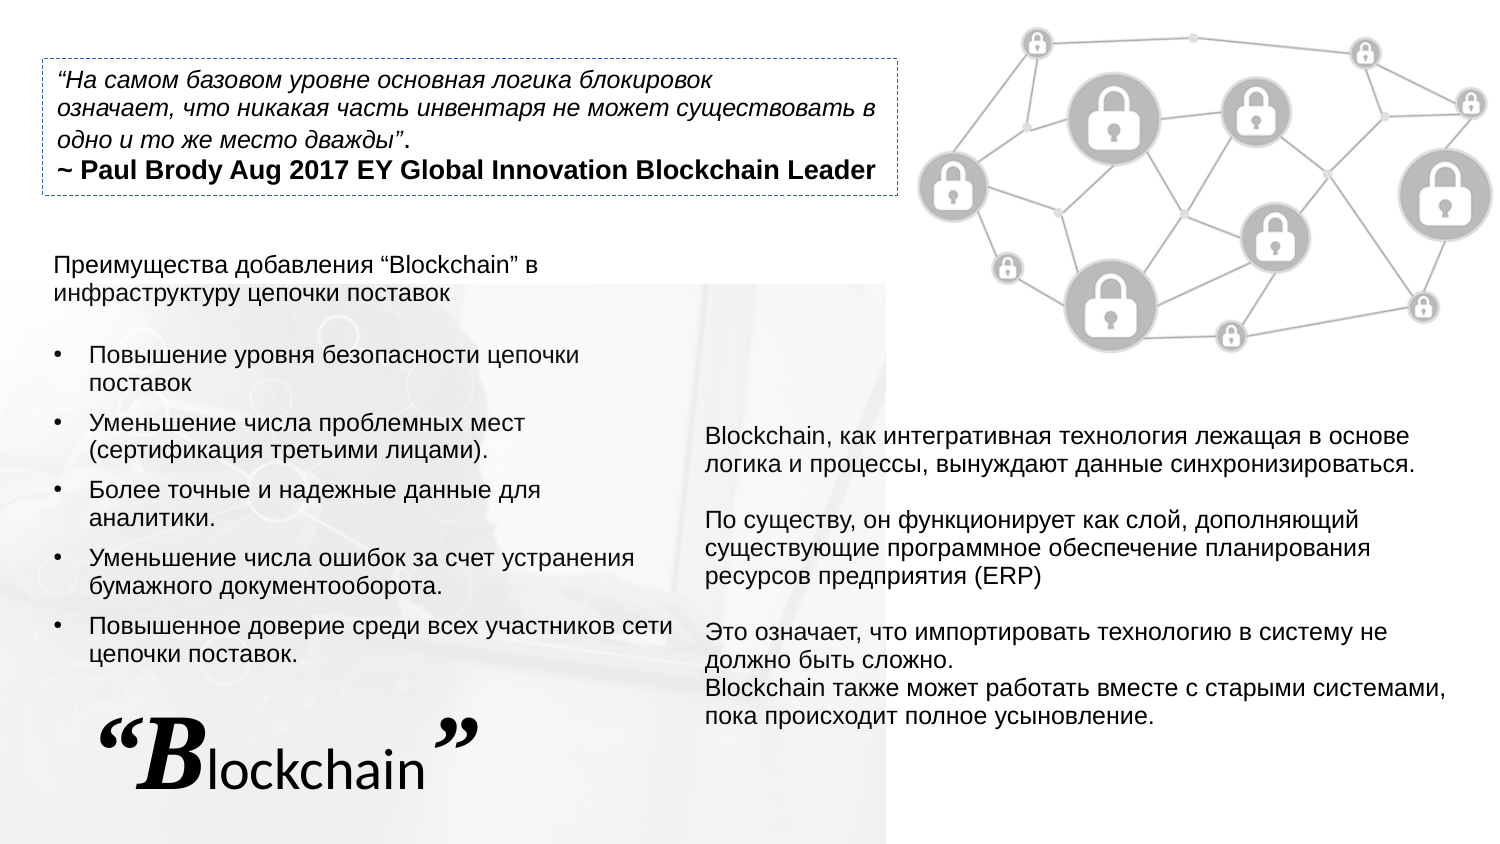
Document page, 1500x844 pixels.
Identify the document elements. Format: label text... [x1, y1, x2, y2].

text_box “Blockchain” [75, 675, 506, 804]
text_box Преимущества добавления “Blockchain” в инфраструктуру цепочки поставок Повышение уровня безопасности цепочки поставок Уменьшение числа проблемных мест (сертификация третьими лицами). Более точные и надежные данные для аналитики. Уменьшение числа ошибок за счет устранения бумажного документооборота. Повышенное доверие среди всех участников сети цепочки поставок. [38, 243, 691, 284]
text_box “На самом базовом уровне основная логика блокировок означает, что никакая часть инвентаря не может существовать в одно и то же место дважды”. ~ Paul Brody Aug 2017 EY Global Innovation Blockchain Leader [42, 58, 898, 196]
text_box Blockchain, как интегративная технология лежащая в основе логика и процессы, вынуждают данные синхронизироваться. По существу, он функционирует как слой, дополняющий существующие программное обеспечение планирования ресурсов предприятия (ERP) Это означает, что импортировать технологию в систему не должно быть сложно. Blockchain также может работать вместе с старыми системами, пока происходит полное усыновление. [886, 414, 1486, 766]
picture [0, 285, 886, 844]
picture [915, 0, 1500, 366]
